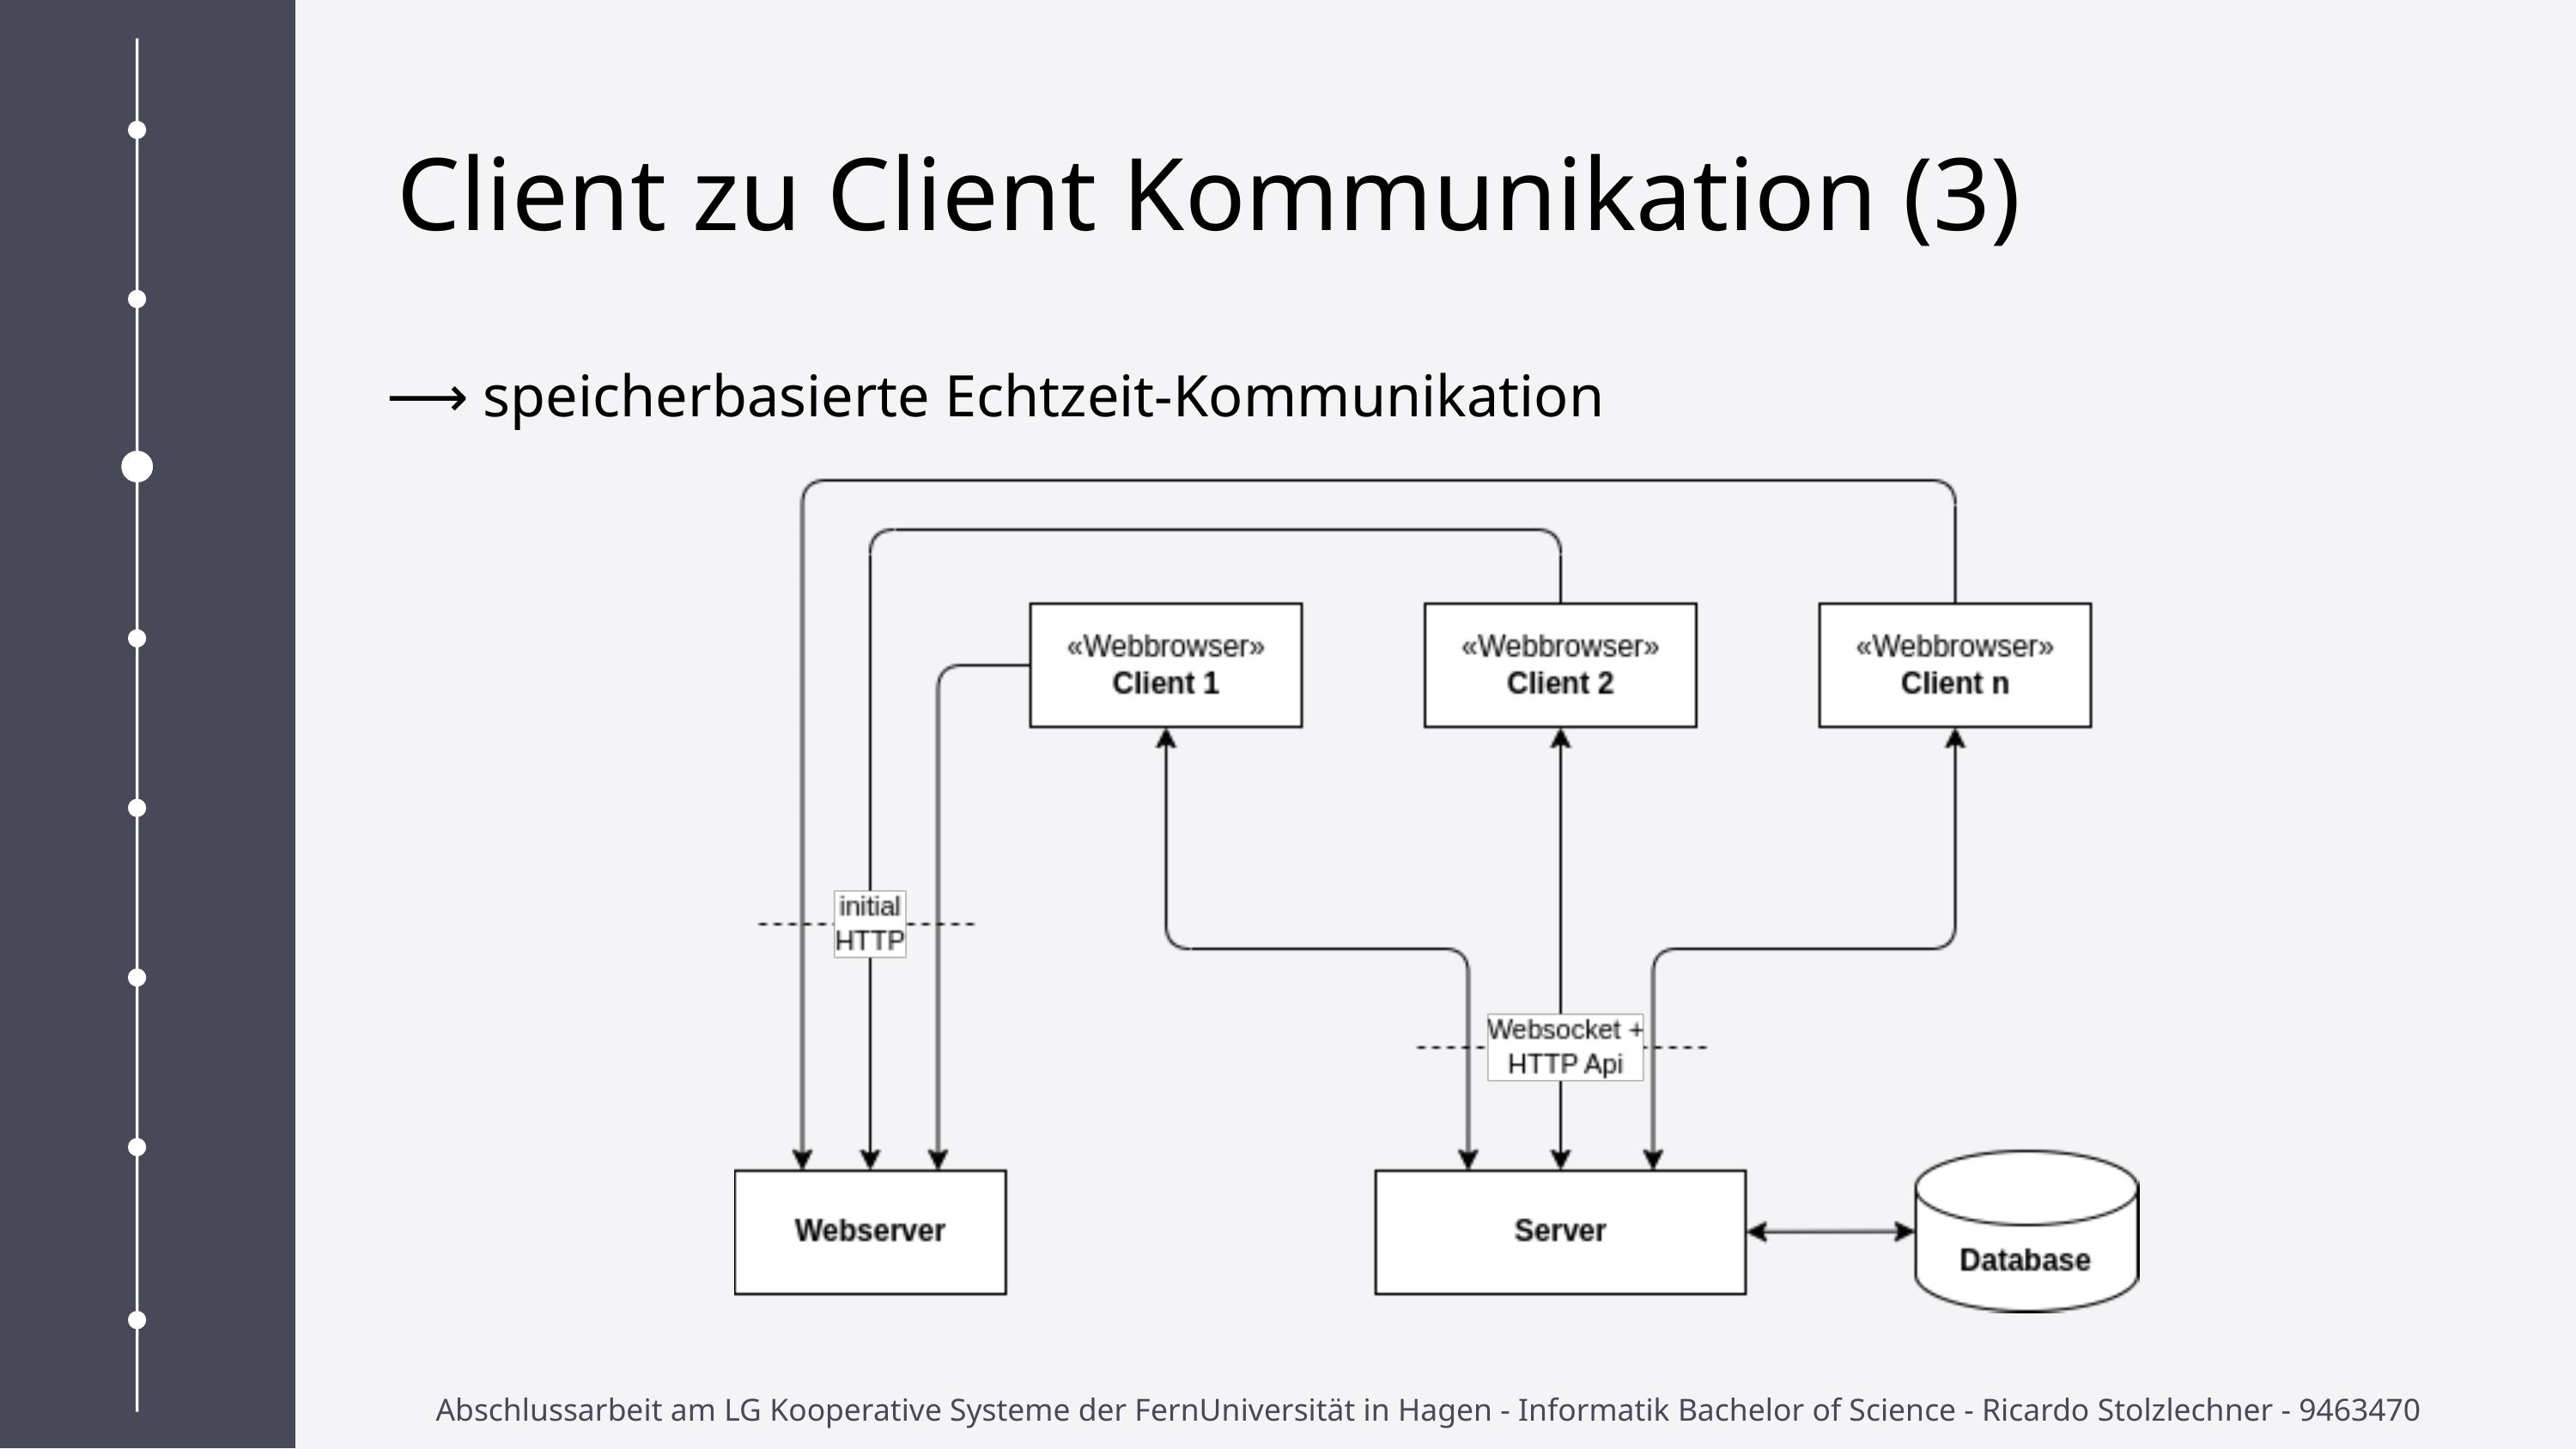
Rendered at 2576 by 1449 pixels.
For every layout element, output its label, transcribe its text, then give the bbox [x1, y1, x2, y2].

text_box Abschlussarbeit am LG Kooperative Systeme der FernUniversität in Hagen - Informatik Bachelor of Science - Ricardo Stolzlechner - 9463470 [356, 1384, 2501, 1428]
text_box [0, 0, 295, 1448]
text_box ⟶ speicherbasierte Echtzeit-Kommunikation [386, 347, 2539, 428]
picture [734, 463, 2140, 1314]
text_box Client zu Client Kommunikation (3) [397, 110, 2052, 251]
